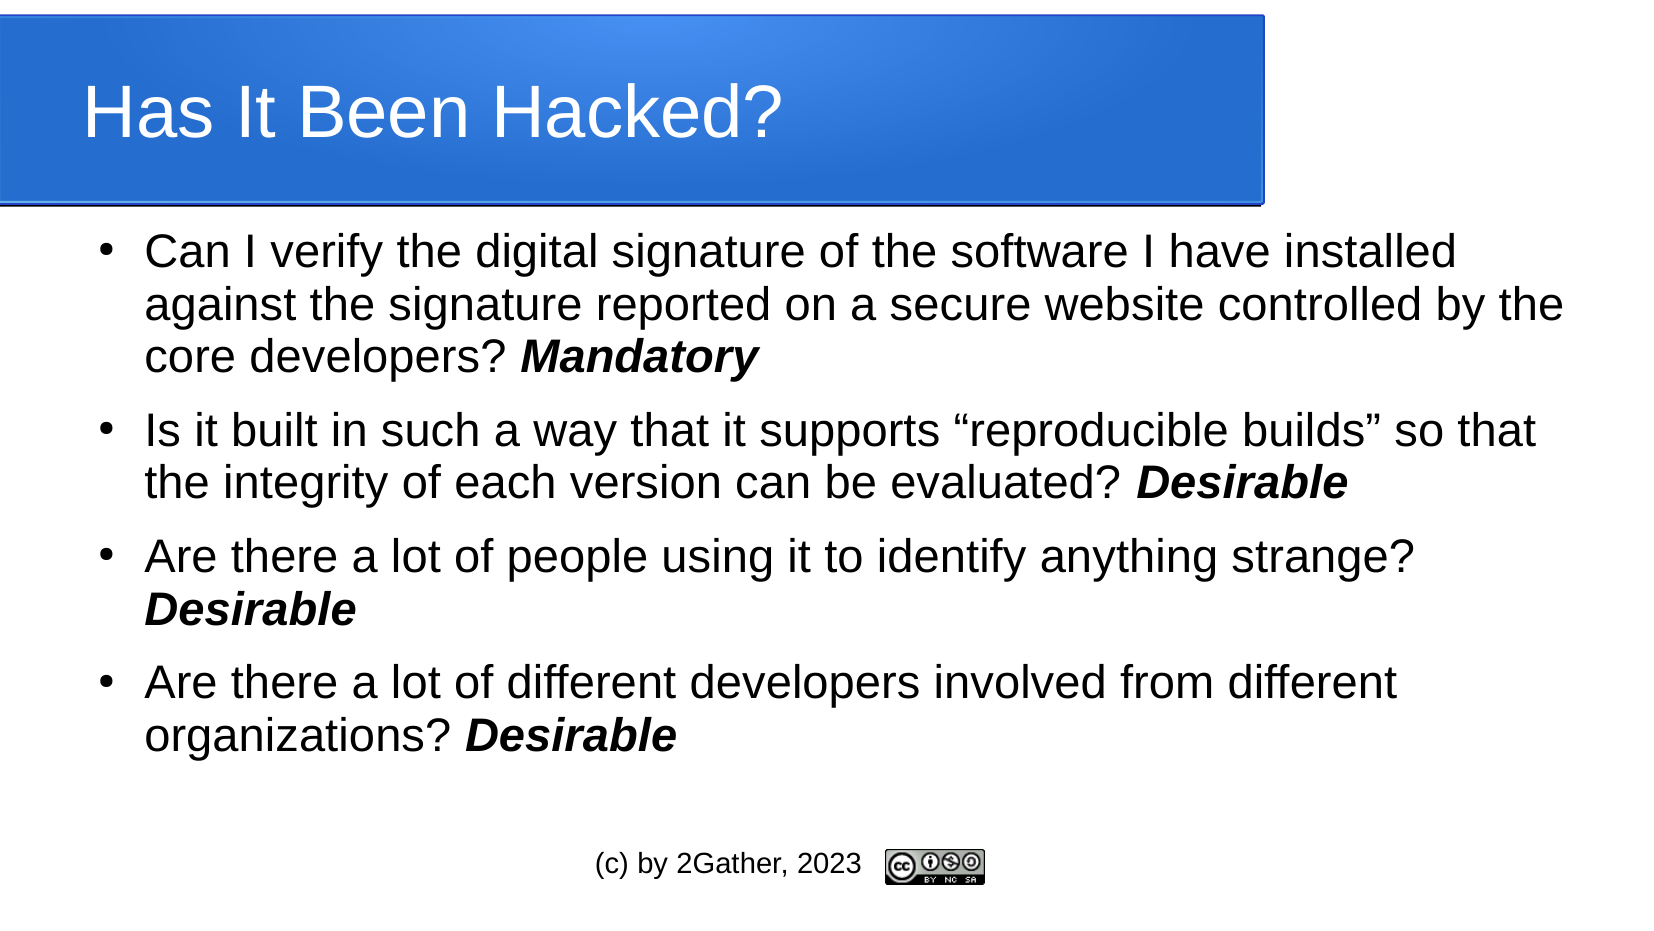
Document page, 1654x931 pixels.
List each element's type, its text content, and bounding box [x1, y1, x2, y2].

picture [885, 849, 985, 885]
title Has It Been Hacked? [82, 35, 1235, 189]
list Can I verify the digital signature of the software I have installed against the signature reported on a secure website controlled by the core developers? Mandatory Is it built in such a way that it supports “reproducible builds” so that the integrity of each version can be evaluated? Desirable Are there a lot of people using it to identify anything strange? Desirable Are there a lot of different developers involved from different organizations? Desirable [82, 224, 1571, 764]
